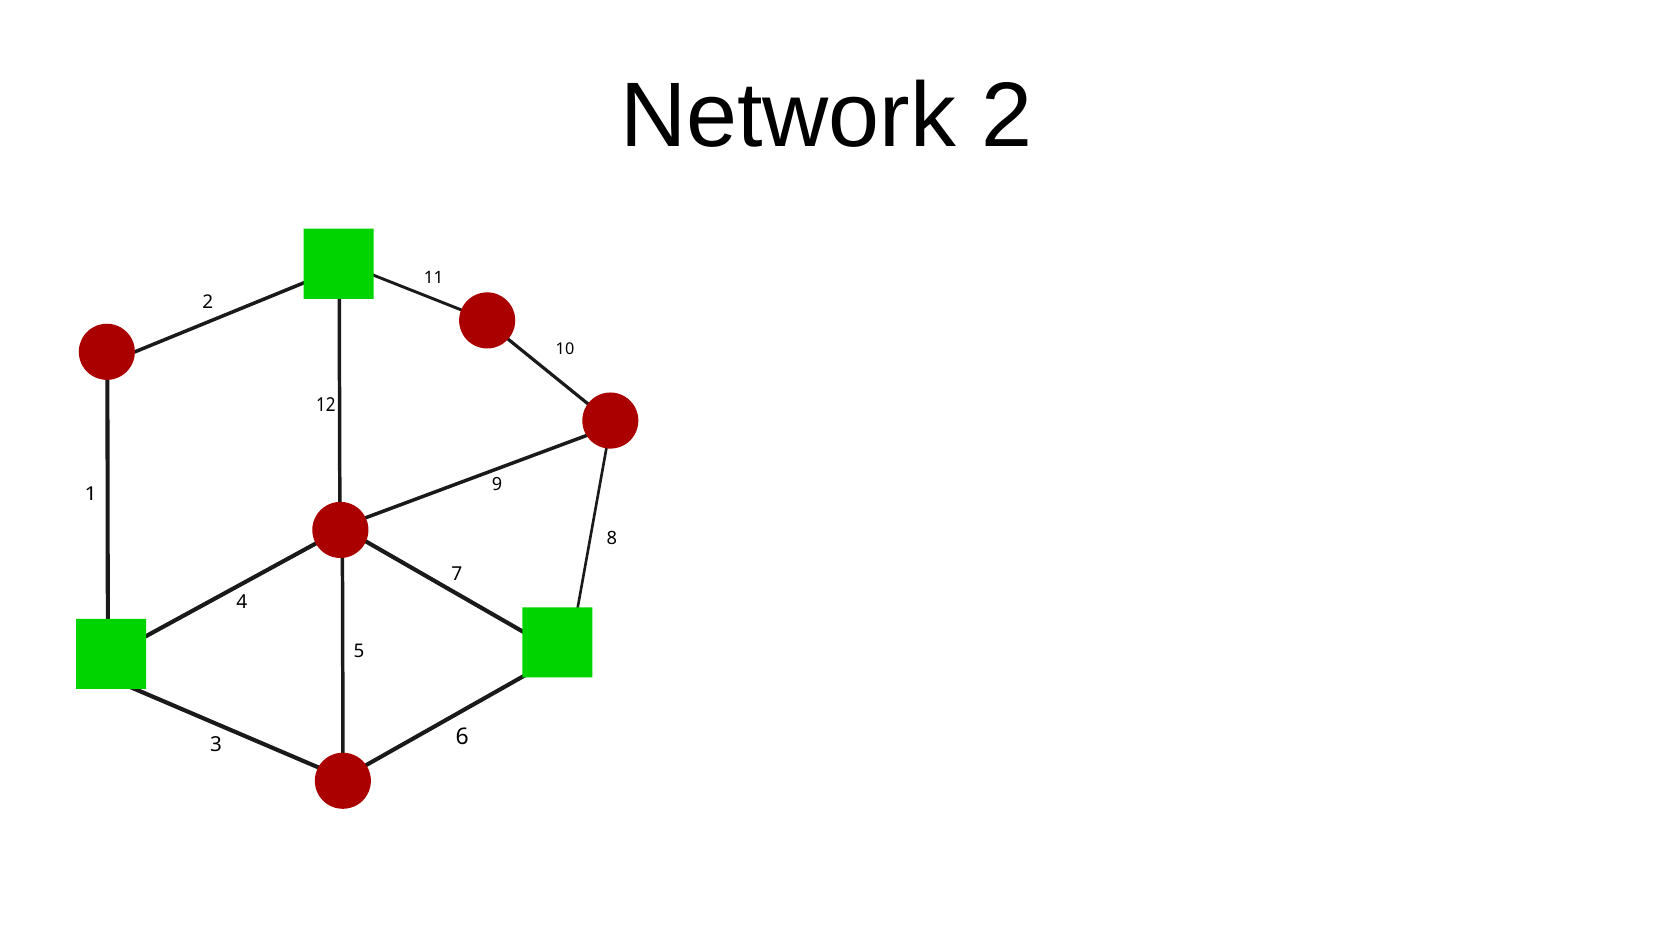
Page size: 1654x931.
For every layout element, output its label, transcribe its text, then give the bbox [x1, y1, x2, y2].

title Network 2 [82, 37, 1571, 193]
picture [15, 209, 676, 871]
